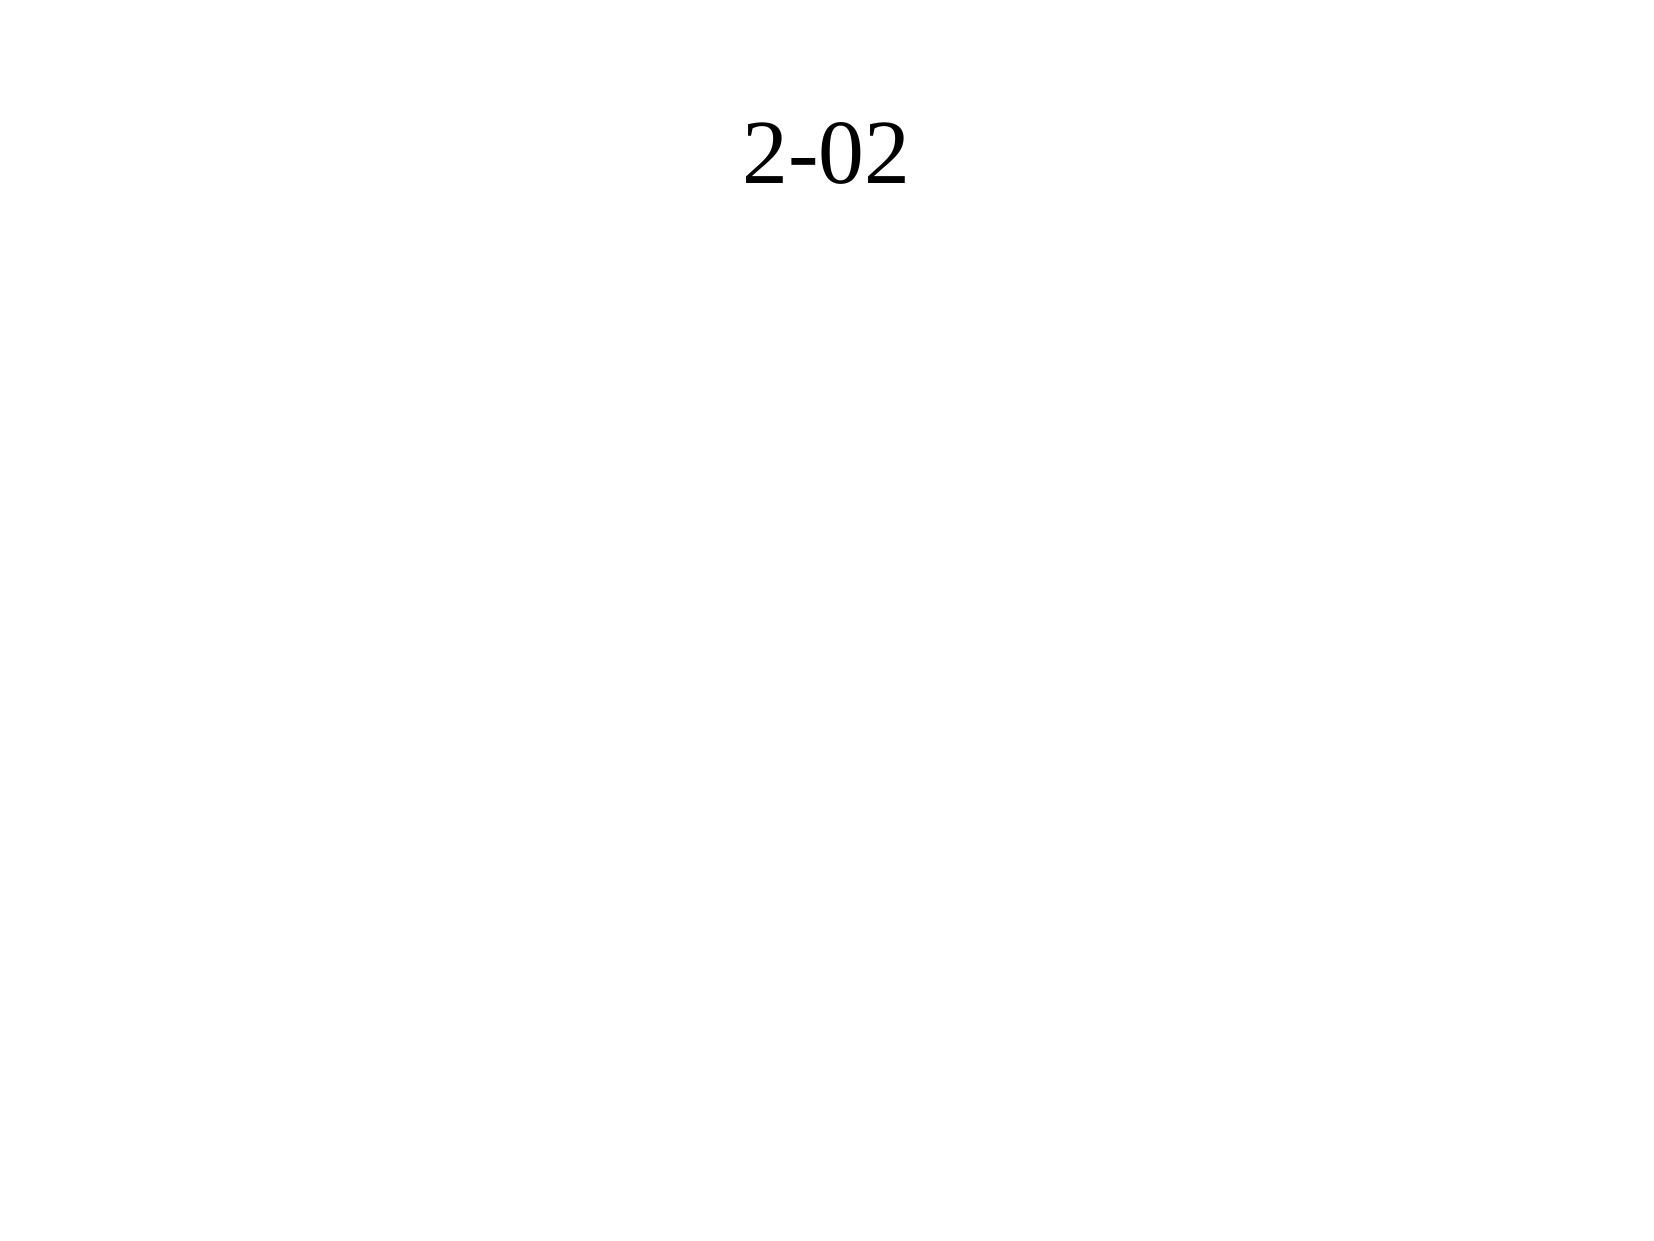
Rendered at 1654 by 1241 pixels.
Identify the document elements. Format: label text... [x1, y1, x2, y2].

title 2-02 [82, 49, 1571, 257]
